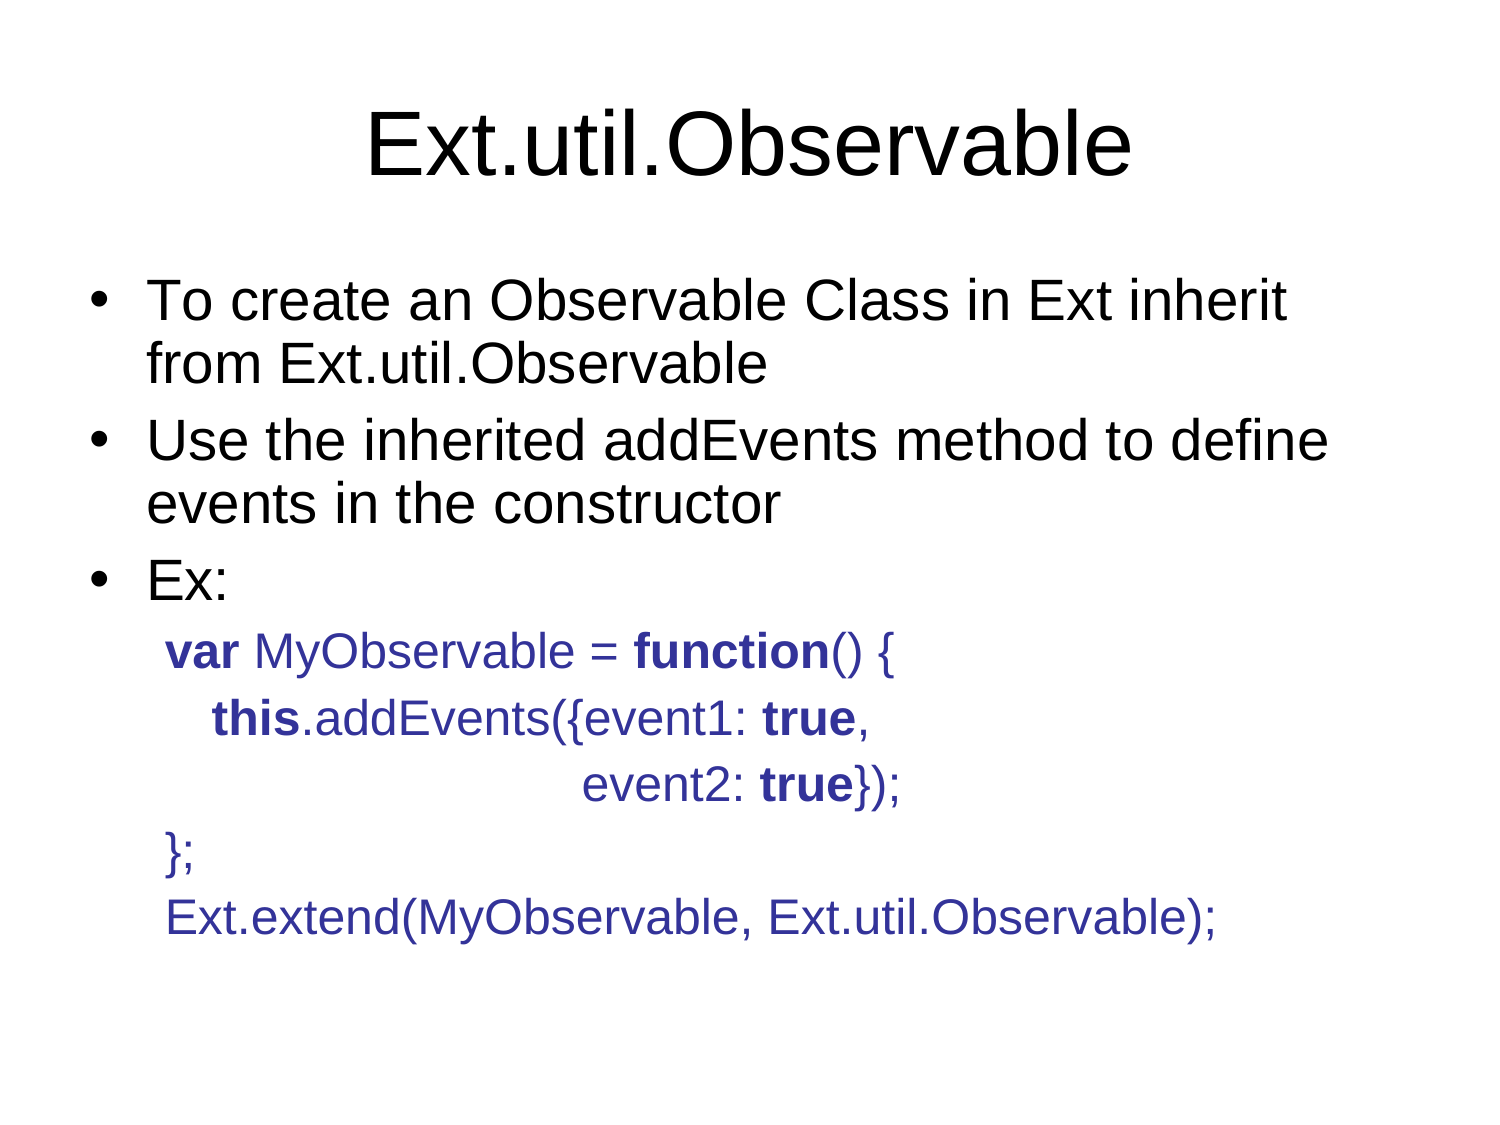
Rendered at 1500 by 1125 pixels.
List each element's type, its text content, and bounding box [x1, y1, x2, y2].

list To create an Observable Class in Ext inherit from Ext.util.Observable Use the inherited addEvents method to define events in the constructor Ex: var MyObservable = function() { this.addEvents({event1: true, event2: true}); }; Ext.extend(MyObservable, Ext.util.Observable); [75, 262, 1426, 1006]
title Ext.util.Observable [75, 45, 1426, 233]
